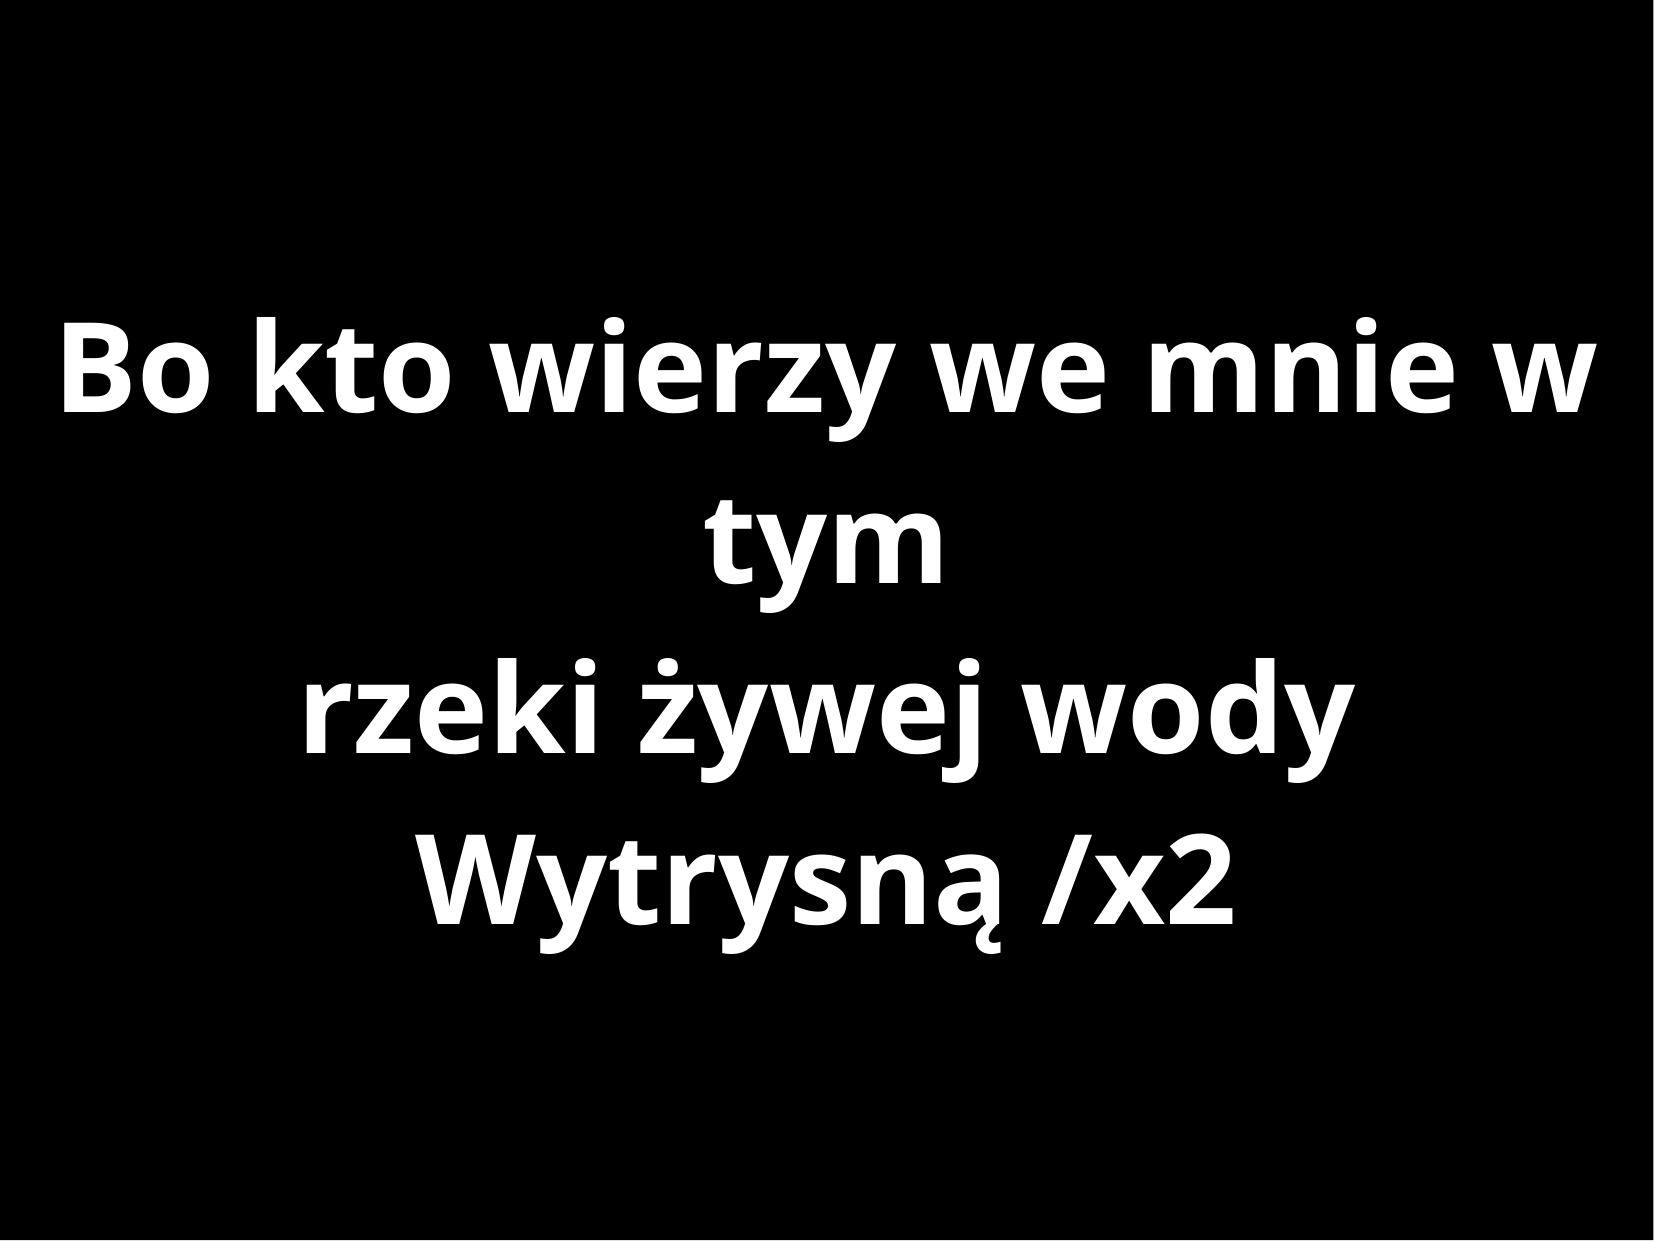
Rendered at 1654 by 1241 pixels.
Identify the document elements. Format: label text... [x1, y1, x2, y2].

title Bo kto wierzy we mnie w tym rzeki żywej wody Wytrysną /x2 [0, 0, 1654, 1241]
